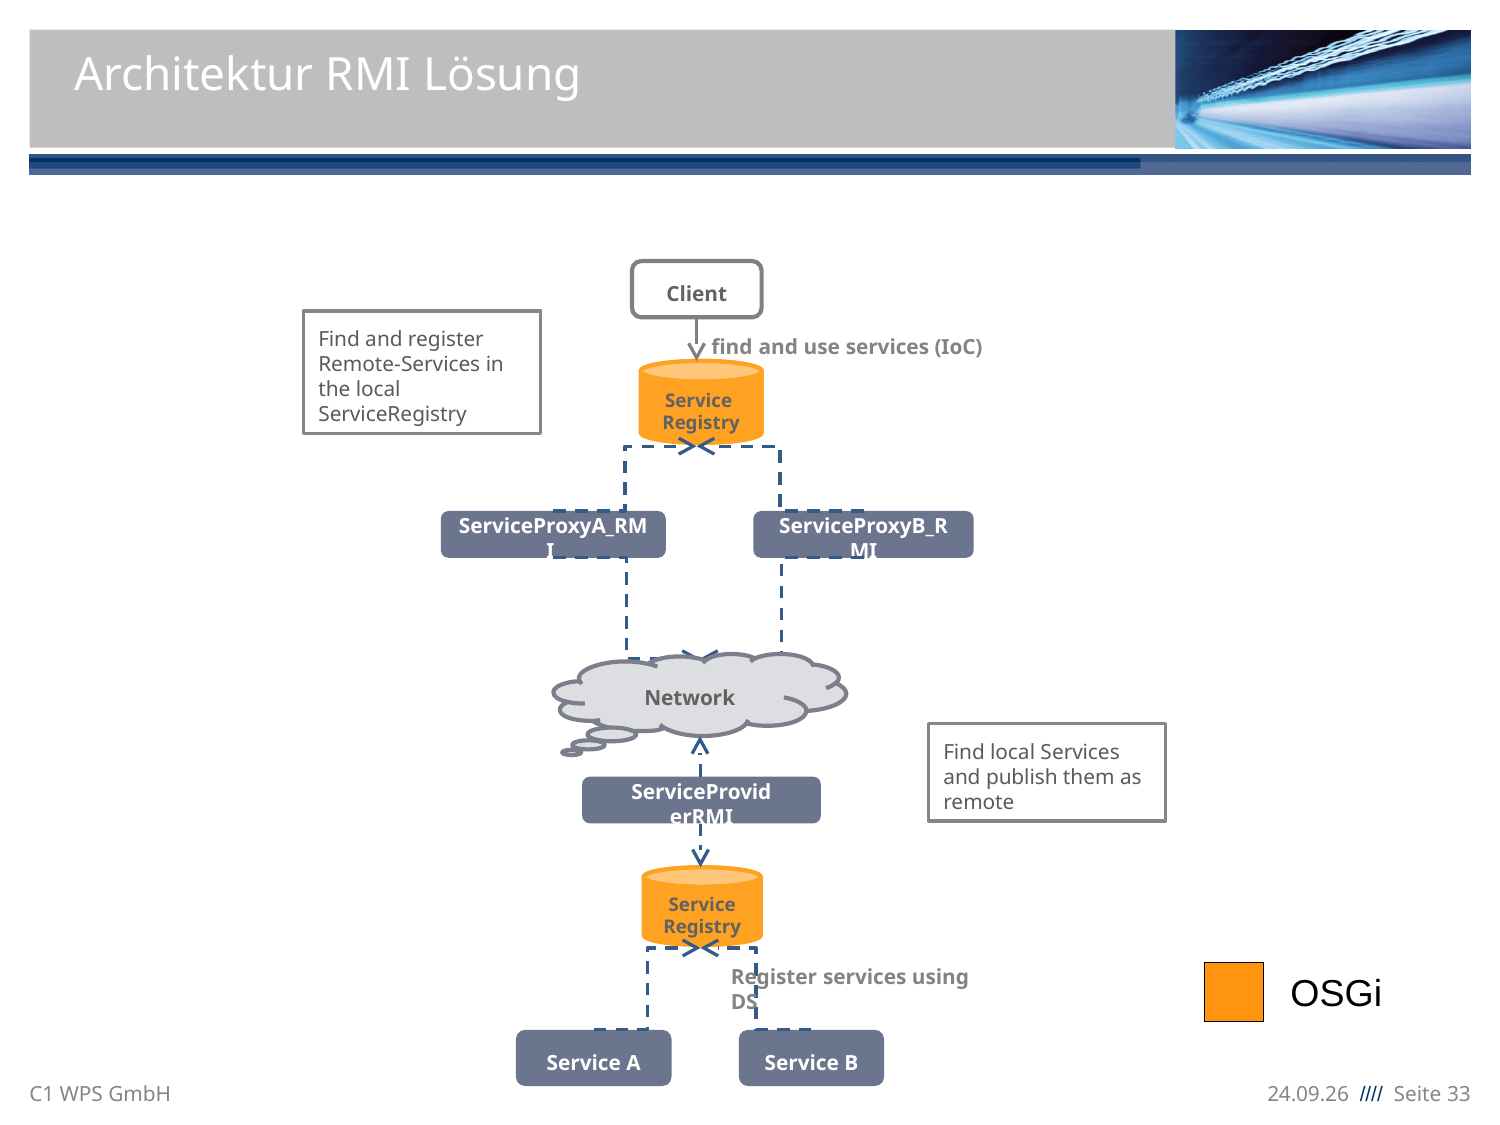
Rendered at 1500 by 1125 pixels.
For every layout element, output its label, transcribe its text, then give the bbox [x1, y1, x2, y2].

text_box Client [631, 261, 762, 318]
text_box ServiceProxyA_RMI [440, 510, 666, 558]
title Architektur RMI Lösung [29, 29, 1176, 148]
text_box ServiceProxyB_RMI [753, 510, 974, 558]
text_box Service A [515, 1029, 672, 1087]
text_box Find local Services and publish them as remote [928, 723, 1166, 821]
text_box Find and register Remote-Services in the local ServiceRegistry [303, 311, 541, 434]
picture [29, 154, 1471, 175]
text_box Network [562, 749, 582, 756]
picture [1175, 30, 1471, 149]
text_box Network [553, 653, 847, 750]
text_box find and use services (IoC) [696, 318, 1052, 367]
text_box Register services using DS [715, 948, 1016, 1022]
text_box [1204, 962, 1264, 1022]
text_box Service B [738, 1029, 885, 1087]
text_box OSGi [1275, 964, 1398, 1022]
text_box Service Registry [640, 372, 762, 443]
text_box ServiceProvid erRMI [582, 776, 821, 824]
text_box Service Registry [643, 878, 761, 945]
